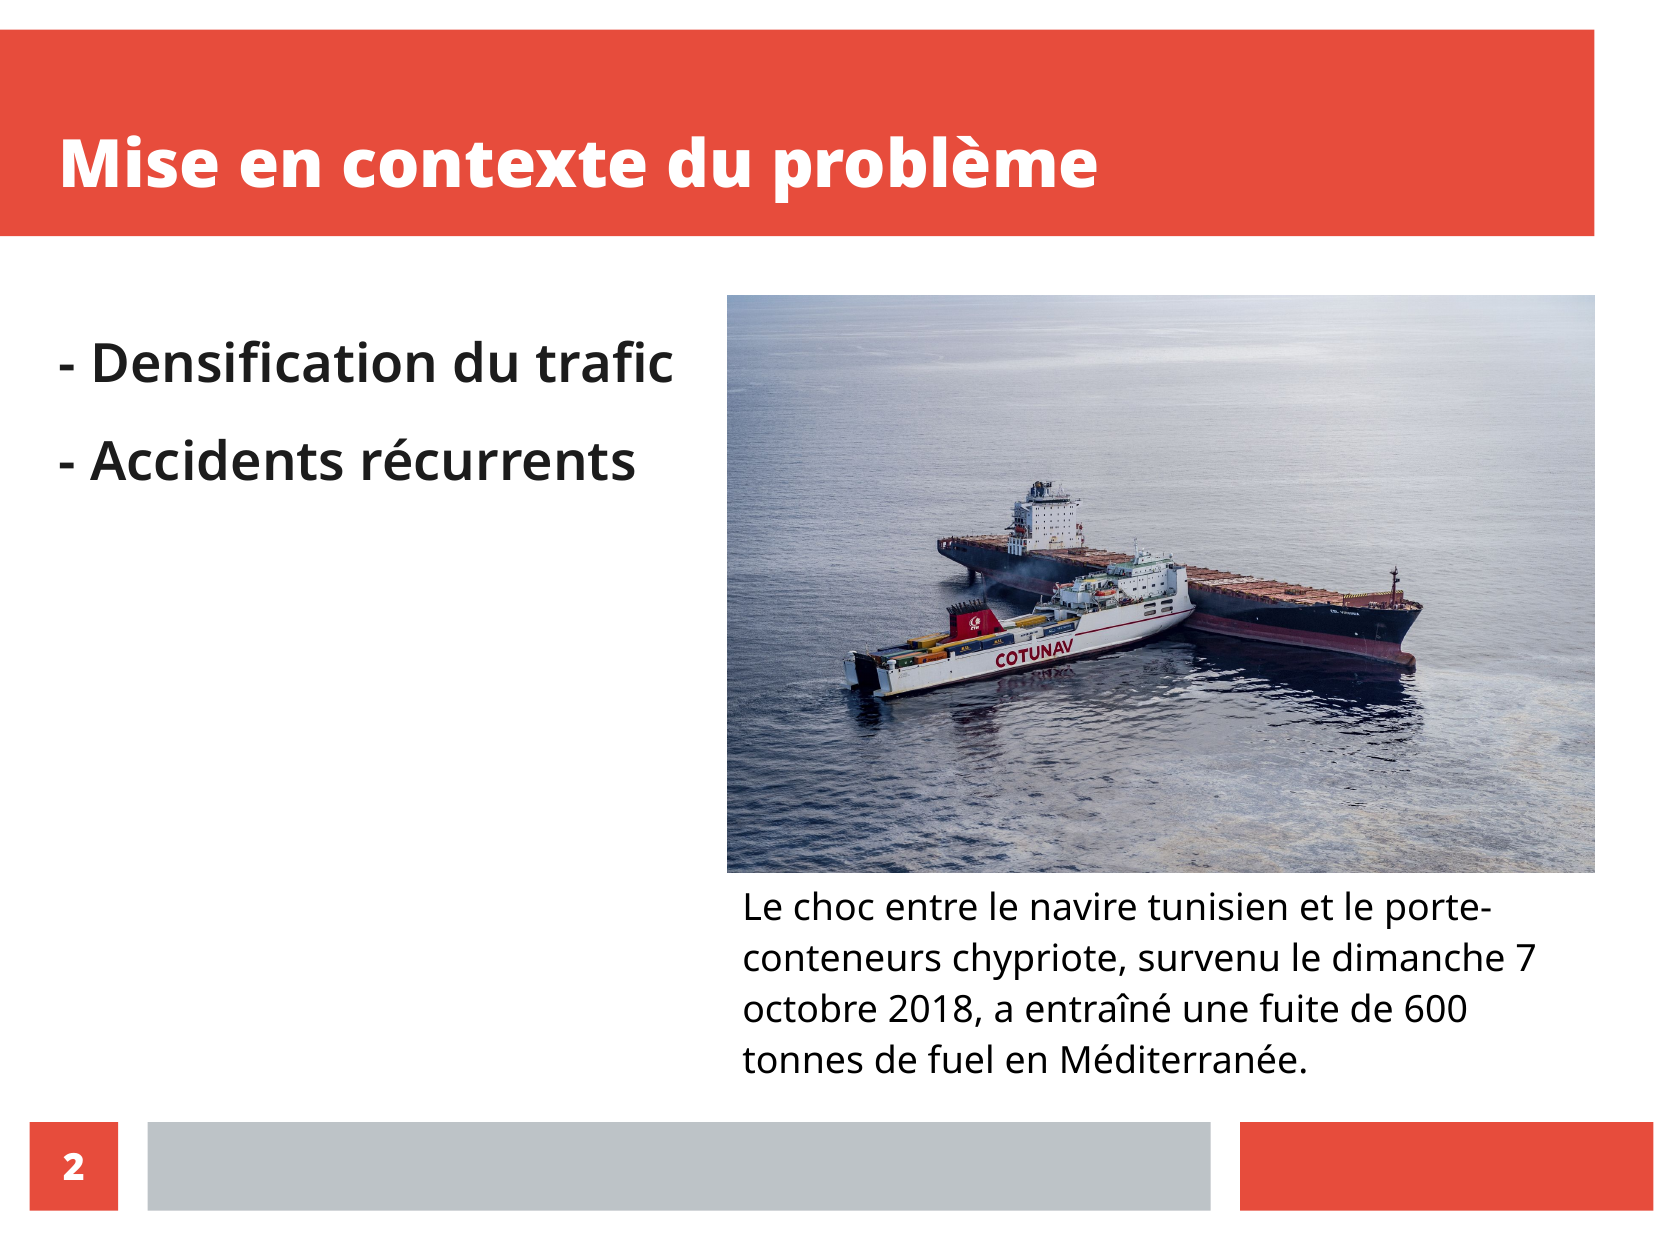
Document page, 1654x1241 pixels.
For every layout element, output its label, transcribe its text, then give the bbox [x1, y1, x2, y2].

title Mise en contexte du problème [59, 59, 1595, 207]
list - Densification du trafic - Accidents récurrents [59, 324, 1565, 1093]
picture [727, 295, 1595, 872]
text_box Le choc entre le navire tunisien et le porte-conteneurs chypriote, survenu le dimanche 7 octobre 2018, a entraîné une fuite de 600 tonnes de fuel en Méditerranée. [727, 872, 1595, 1077]
